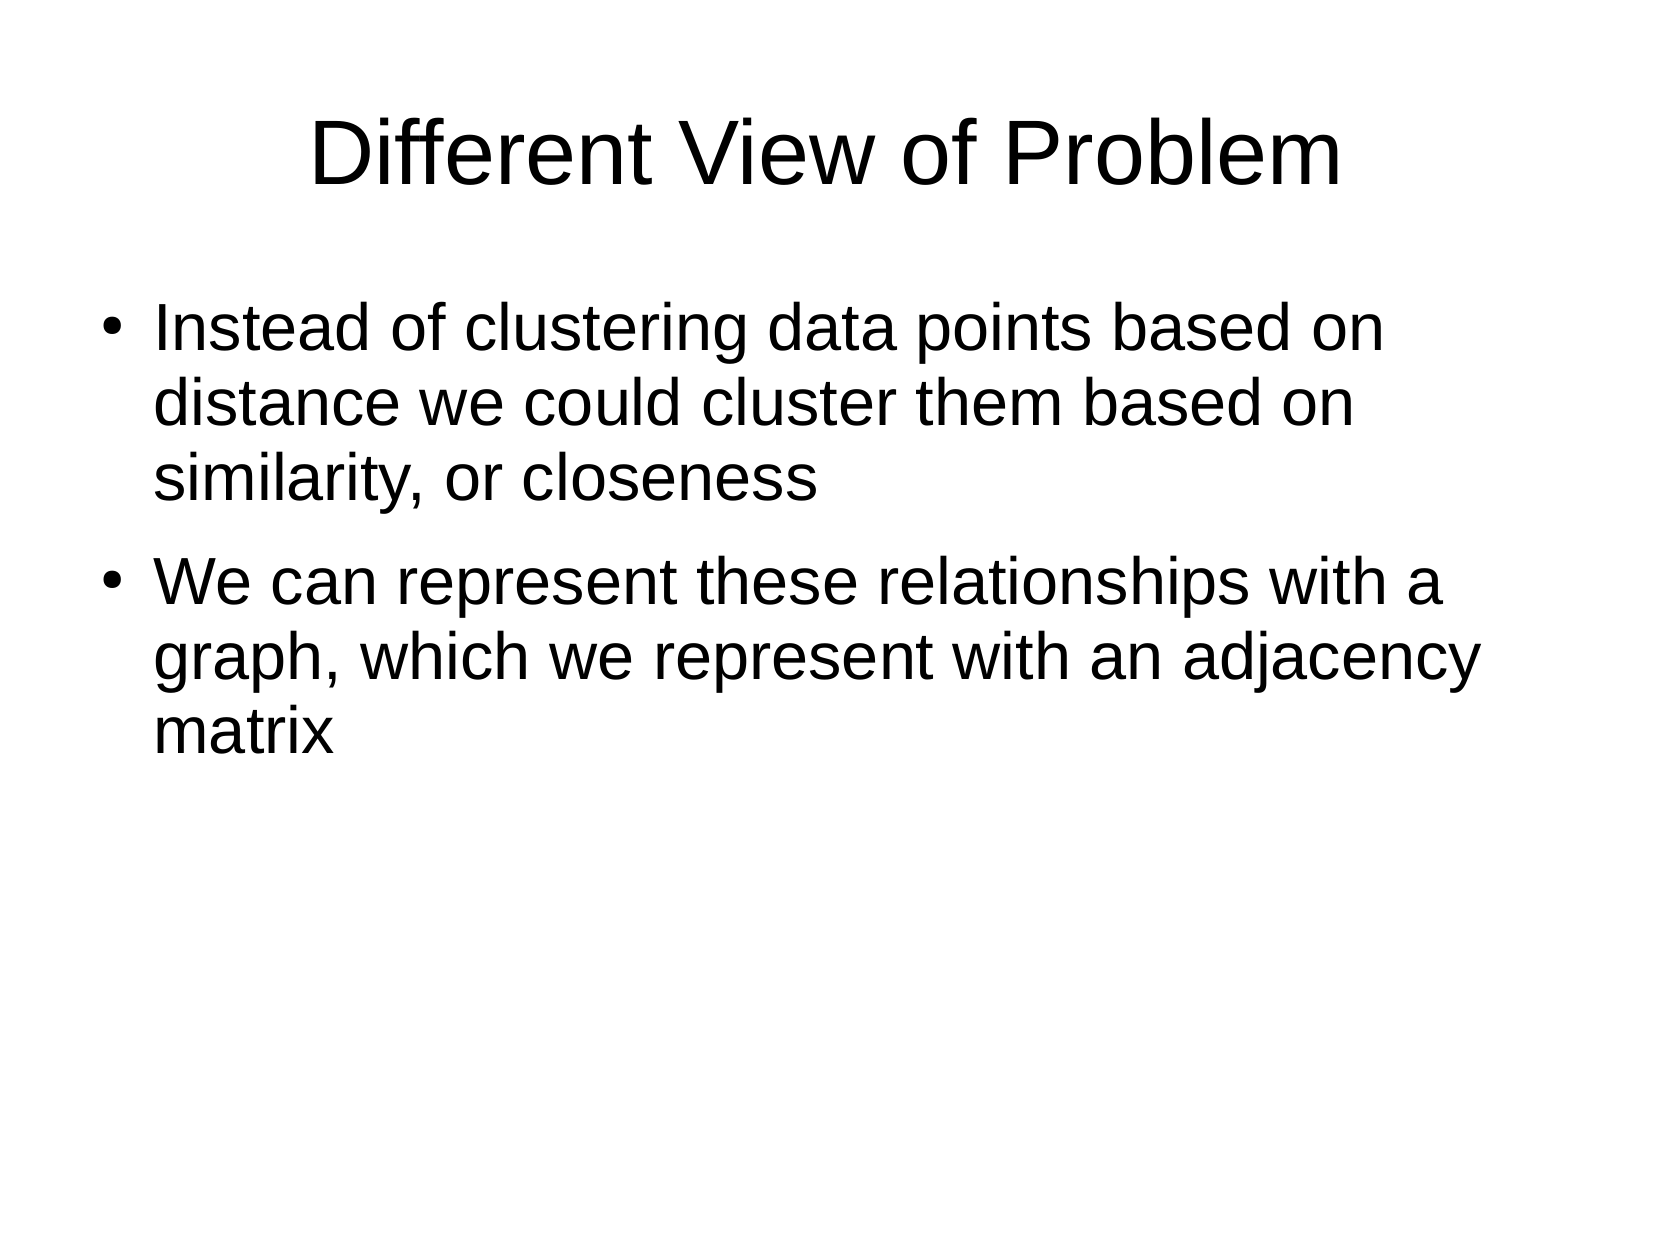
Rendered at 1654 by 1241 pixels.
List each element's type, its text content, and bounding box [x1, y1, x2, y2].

list Instead of clustering data points based on distance we could cluster them based on similarity, or closeness We can represent these relationships with a graph, which we represent with an adjacency matrix [82, 290, 1571, 1010]
title Different View of Problem [82, 49, 1571, 257]
